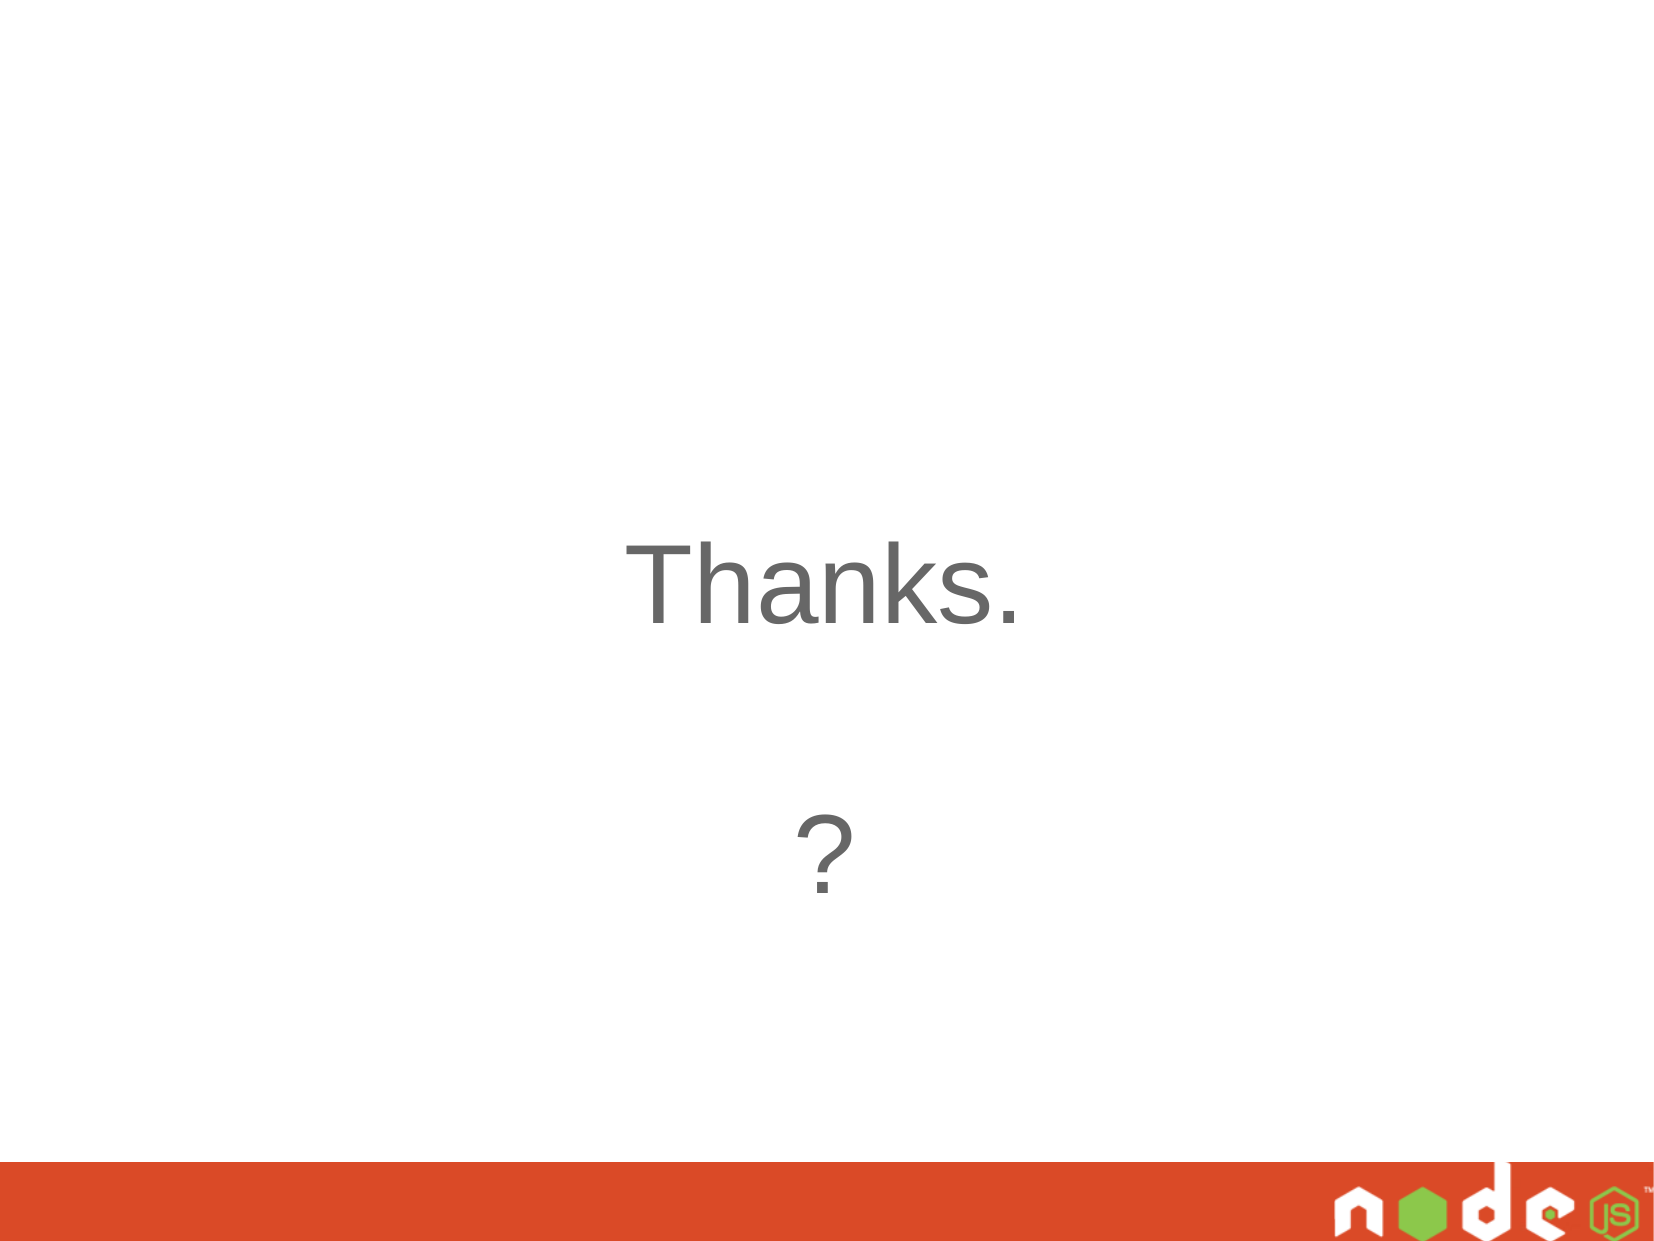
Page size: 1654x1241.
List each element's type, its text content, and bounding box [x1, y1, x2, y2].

subtitle Thanks. ? [112, 52, 1538, 1163]
picture [0, 1156, 1654, 1241]
